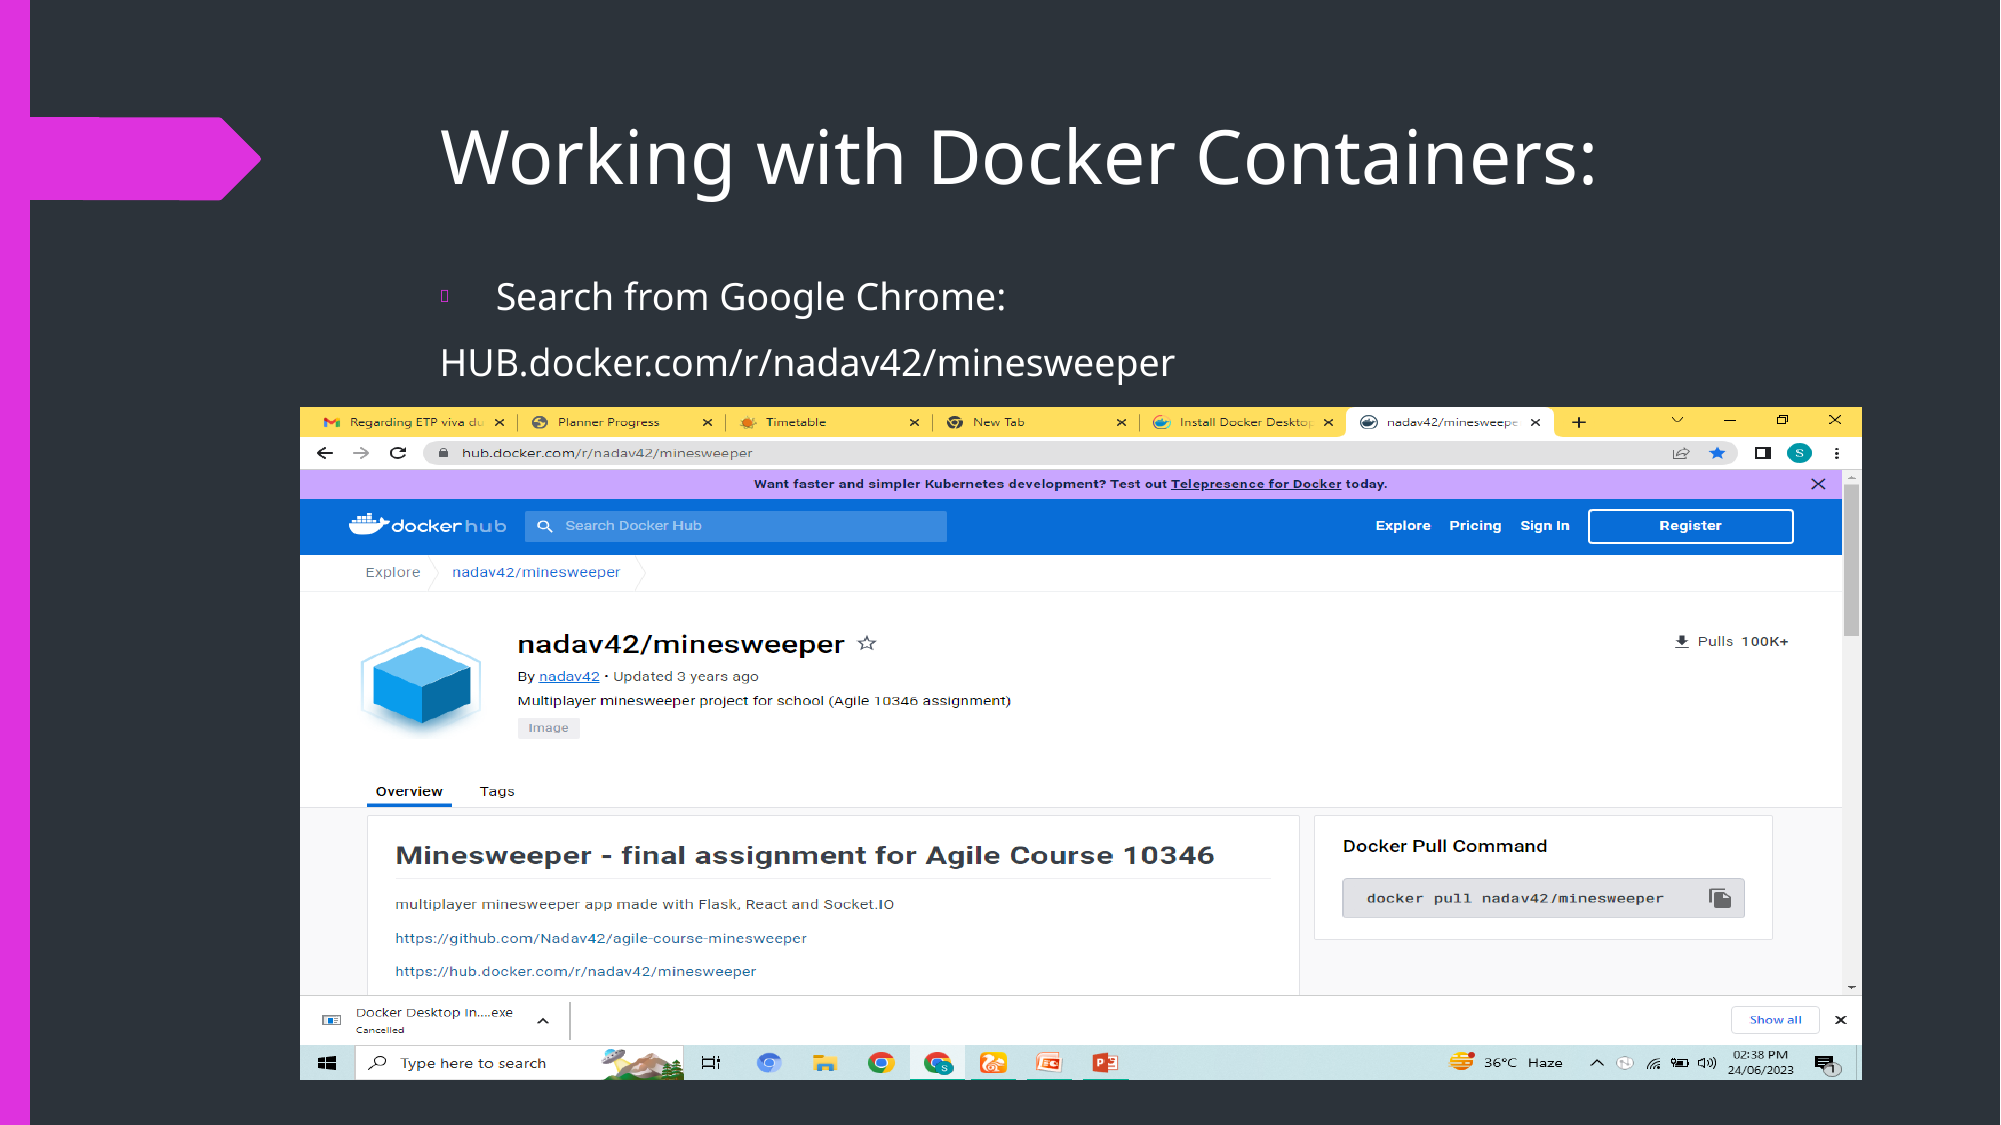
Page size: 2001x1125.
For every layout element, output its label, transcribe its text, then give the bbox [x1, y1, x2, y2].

title Working with Docker Containers: [425, 102, 1888, 265]
picture [300, 407, 1862, 1080]
list Search from Google Chrome: HUB.docker.com/r/nadav42/minesweeper [424, 265, 1888, 970]
